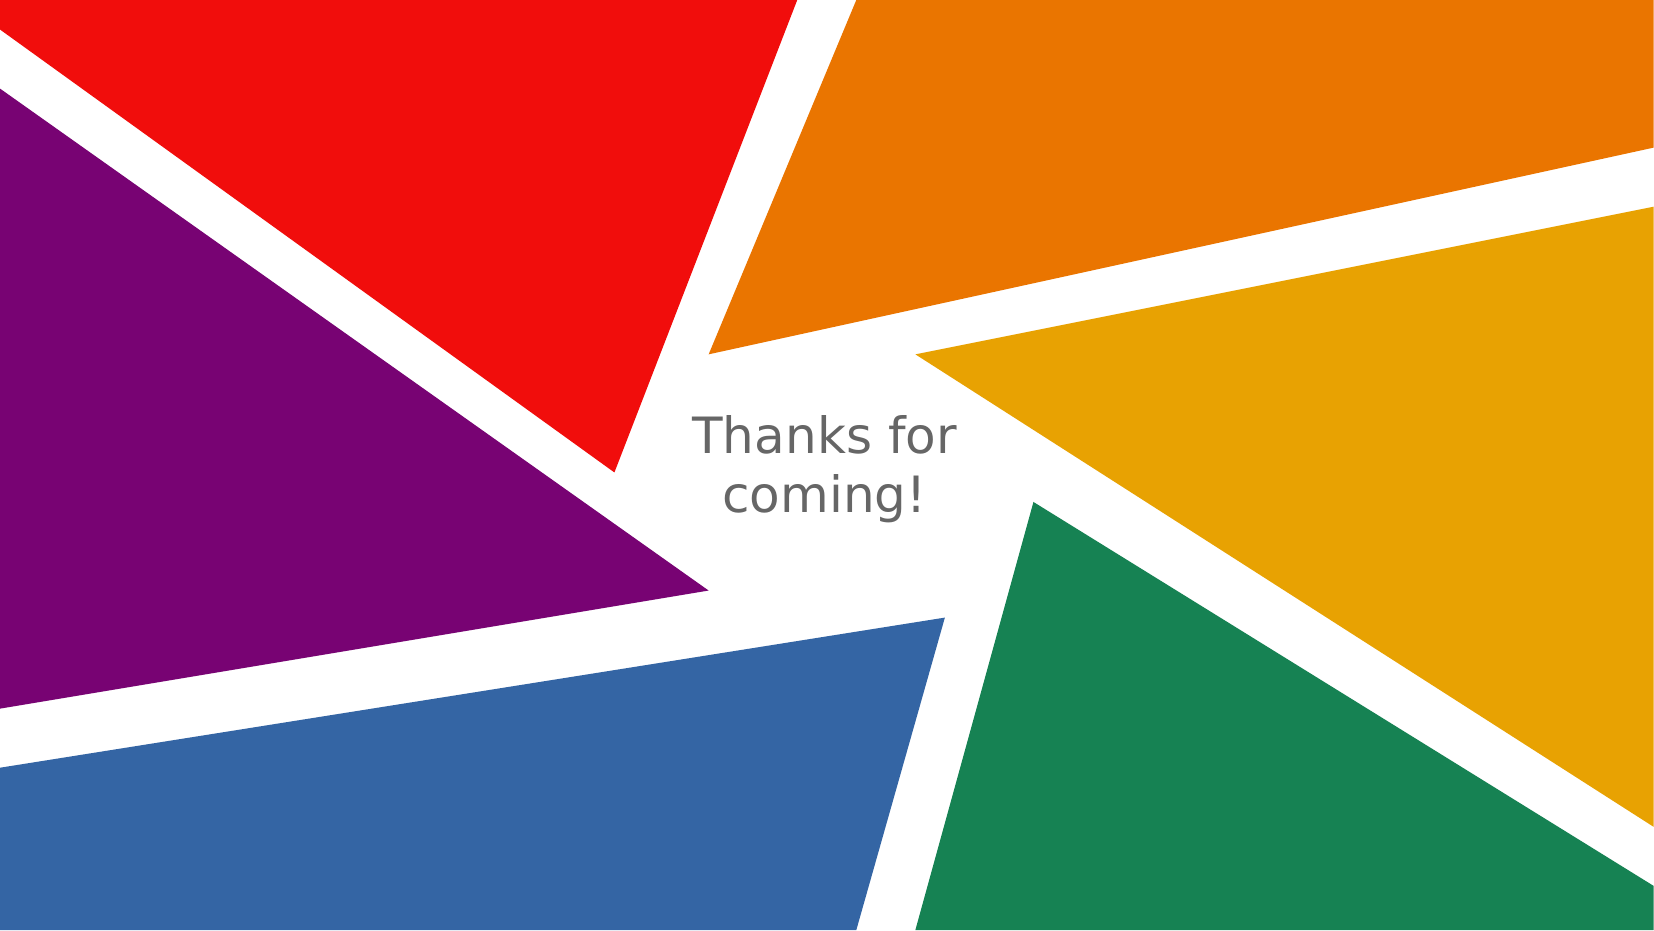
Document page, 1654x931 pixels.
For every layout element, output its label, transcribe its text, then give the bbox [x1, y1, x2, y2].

subtitle Thanks for coming! [614, 313, 1035, 618]
